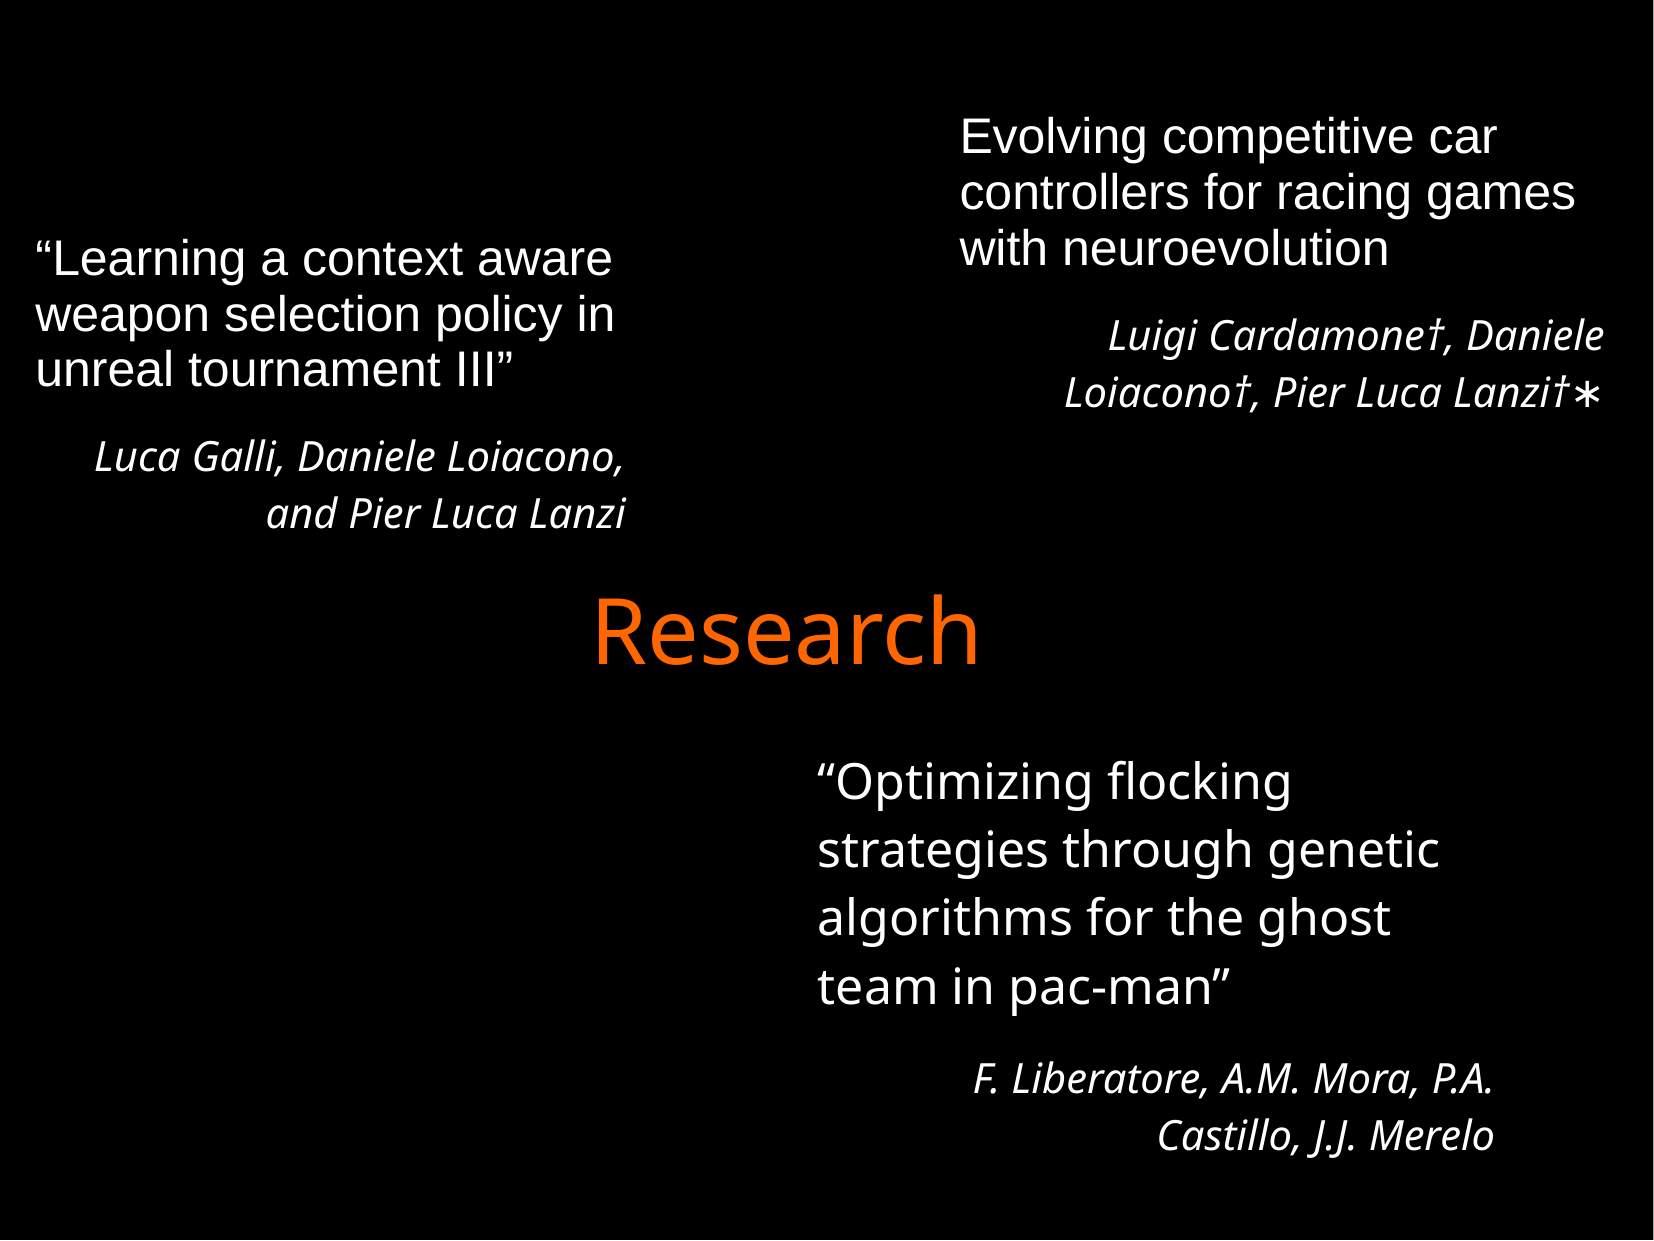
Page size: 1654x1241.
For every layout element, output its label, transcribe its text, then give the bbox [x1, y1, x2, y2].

title Research [590, 525, 1099, 733]
list “Learning a context aware weapon selection policy in unreal tournament III” Luca Galli, Daniele Loiacono, and Pier Luca Lanzi [35, 229, 626, 520]
text_box Evolving competitive car controllers for racing games with neuroevolution Luigi Cardamone†, Daniele Loiacono†, Pier Luca Lanzi†∗ [944, 101, 1620, 408]
text_box “Optimizing flocking strategies through genetic algorithms for the ghost team in pac-man” F. Liberatore, A.M. Mora, P.A. Castillo, J.J. Merelo [803, 738, 1511, 1111]
